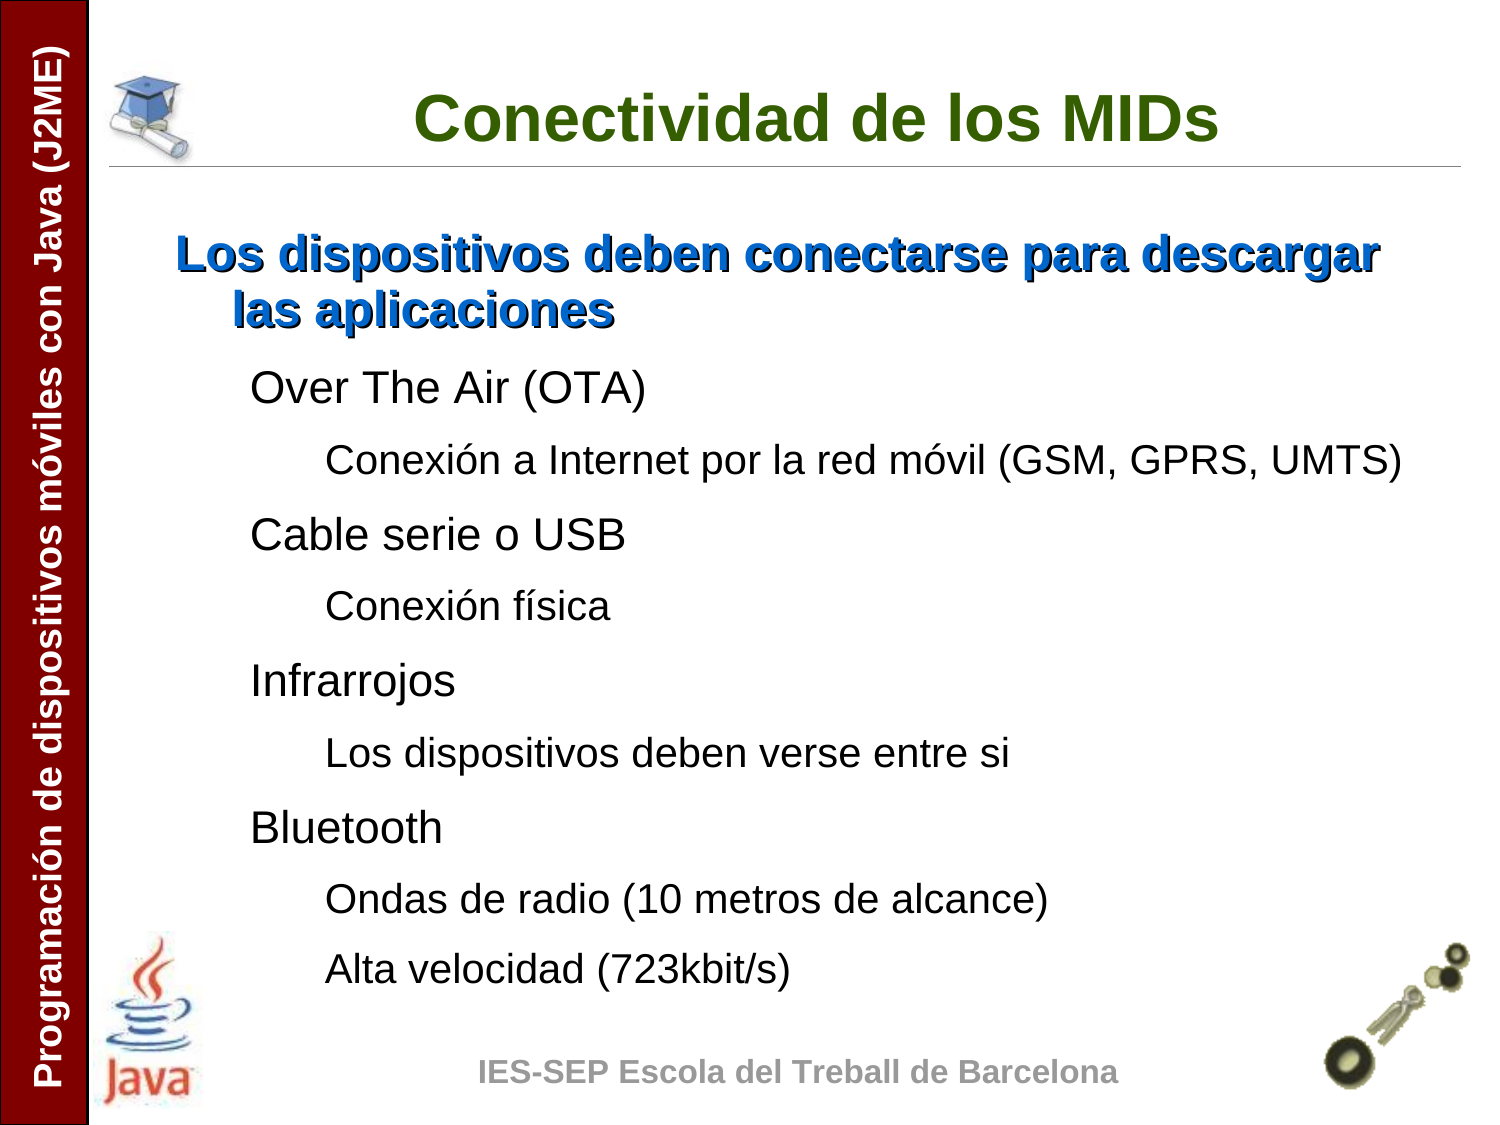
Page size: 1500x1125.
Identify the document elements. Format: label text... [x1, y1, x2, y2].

picture [93, 61, 206, 174]
picture [1322, 939, 1471, 1094]
picture [93, 931, 204, 1109]
title Conectividad de los MIDs [211, 75, 1424, 163]
list Los dispositivos deben conectarse para descargar las aplicaciones Over The Air (OTA) Conexión a Internet por la red móvil (GSM, GPRS, UMTS) Cable serie o USB Conexión física Infrarrojos Los dispositivos deben verse entre si Bluetooth Ondas de radio (10 metros de alcance) Alta velocidad (723kbit/s) [174, 224, 1457, 993]
